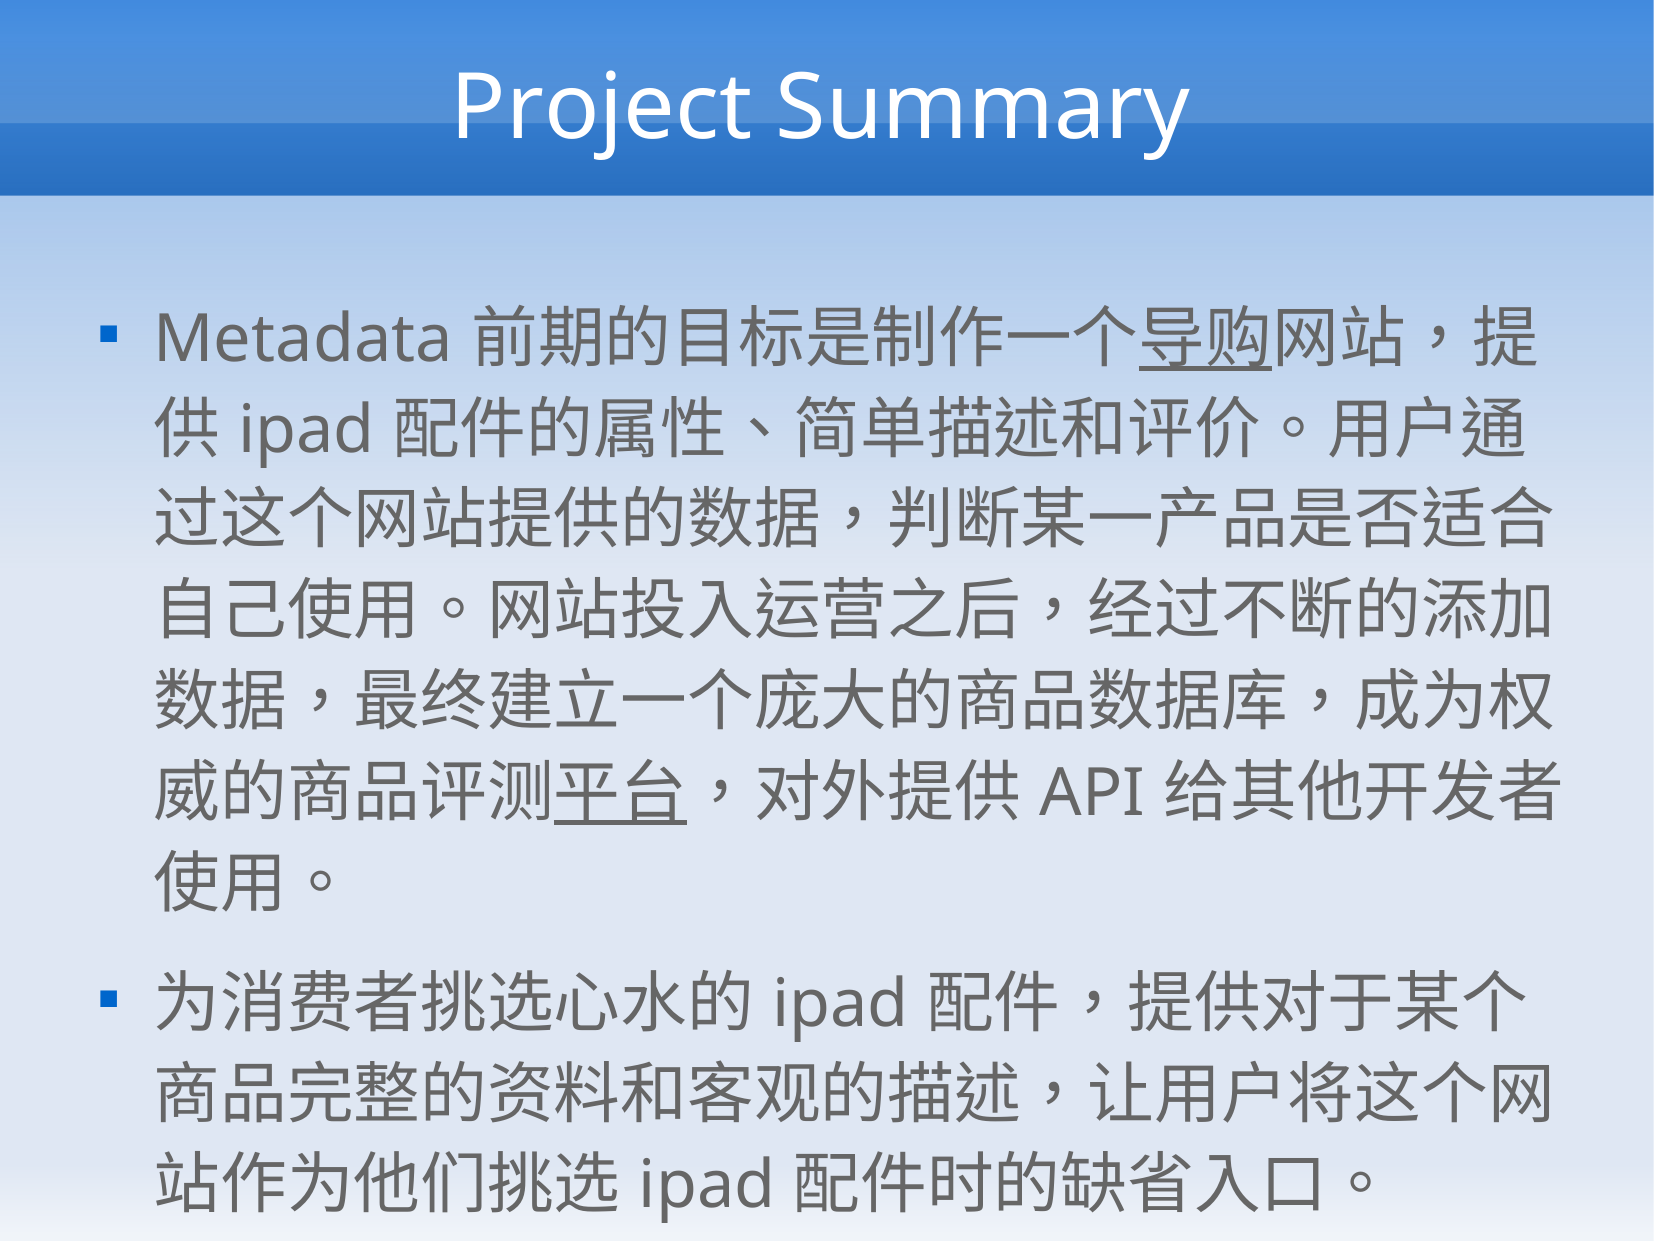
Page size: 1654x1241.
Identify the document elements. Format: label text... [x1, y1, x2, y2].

list Metadata前期的目标是制作一个导购网站，提供ipad配件的属性、简单描述和评价。用户通过这个网站提供的数据，判断某一产品是否适合自己使用。网站投入运营之后，经过不断的添加数据，最终建立一个庞大的商品数据库，成为权威的商品评测平台，对外提供API给其他开发者使用。 为消费者挑选心水的ipad配件，提供对于某个商品完整的资料和客观的描述，让用户将这个网站作为他们挑选ipad配件时的缺省入口。 [82, 290, 1571, 1188]
title Project Summary [76, 7, 1565, 200]
picture [0, 0, 1654, 1241]
